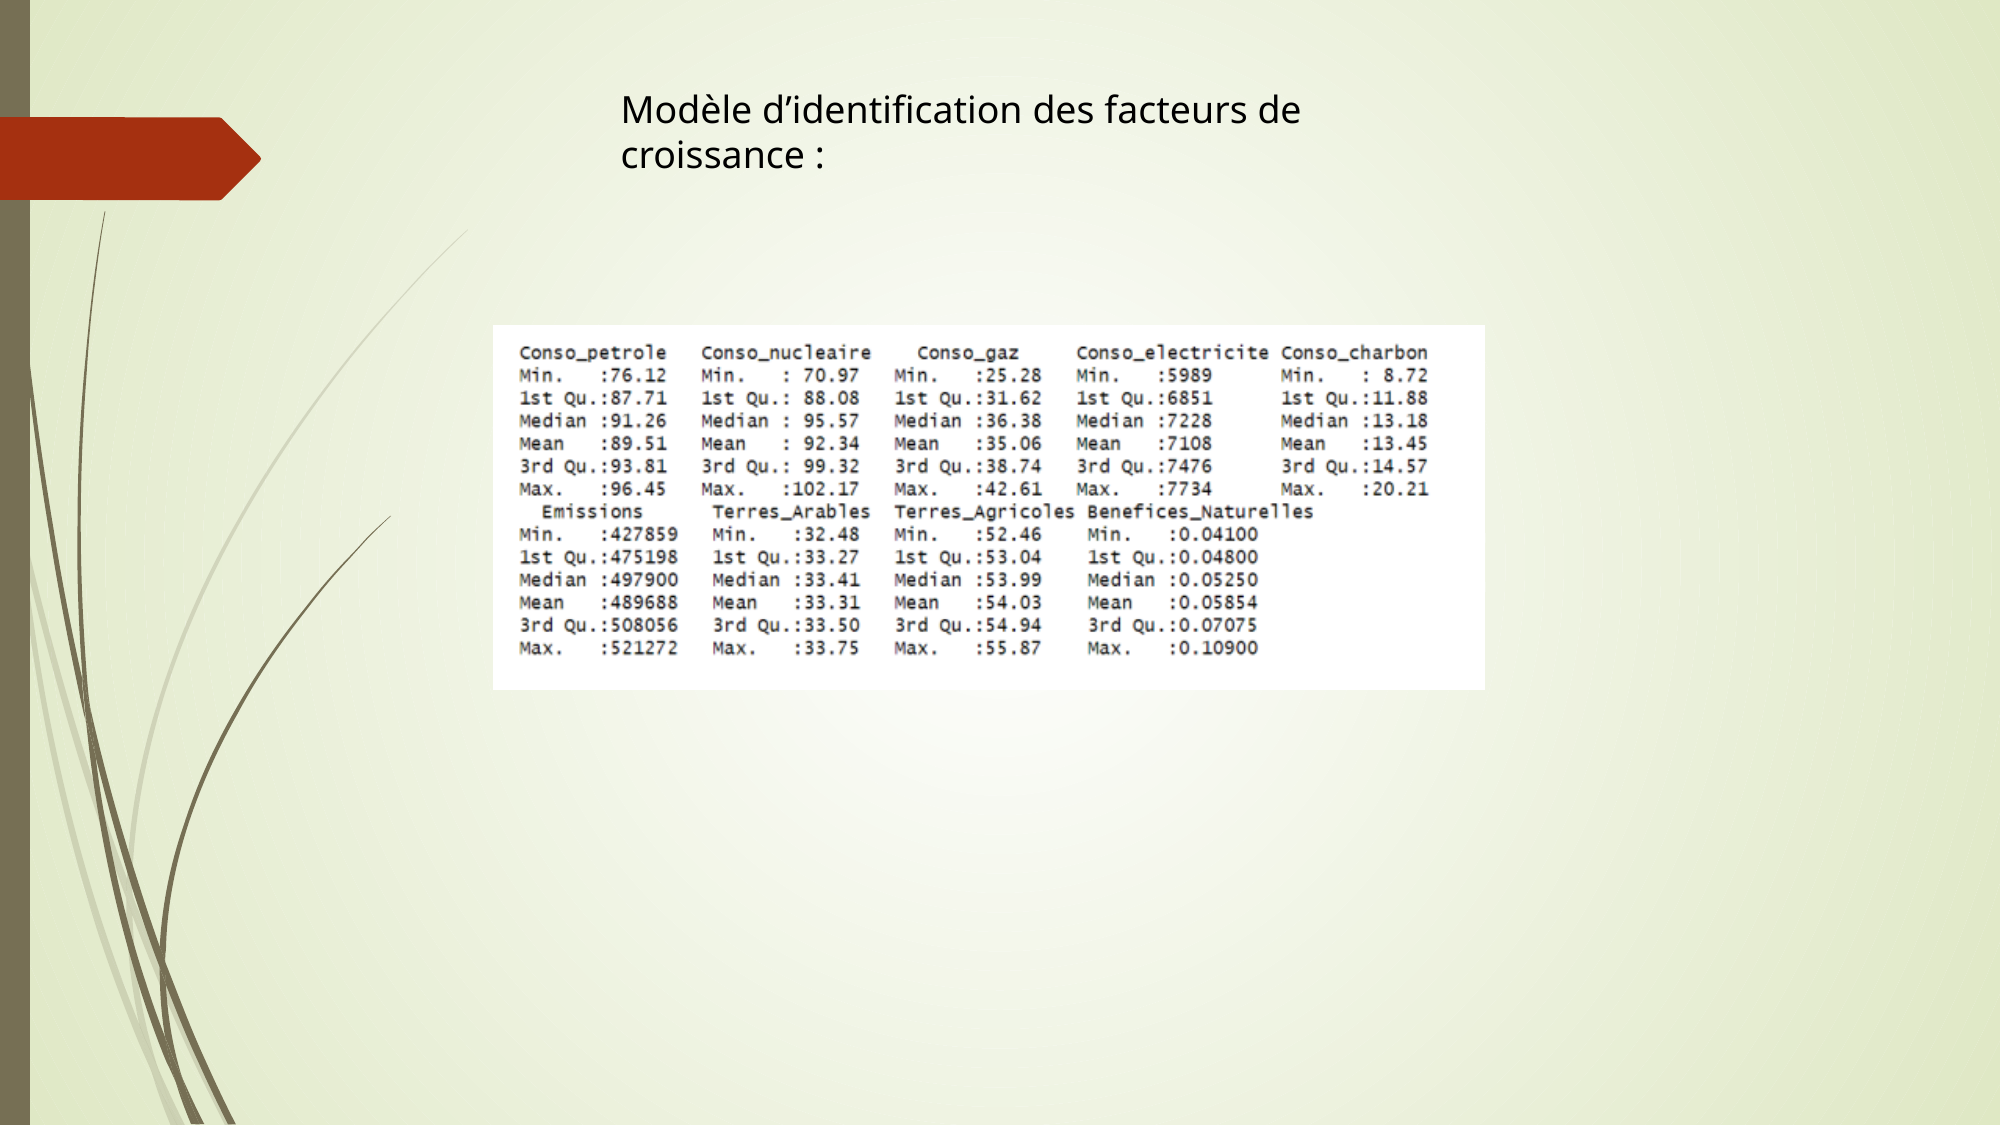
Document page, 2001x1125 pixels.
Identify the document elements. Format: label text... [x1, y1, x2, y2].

text_box Modèle d’identification des facteurs de croissance : [605, 78, 1326, 185]
picture [493, 325, 1485, 690]
